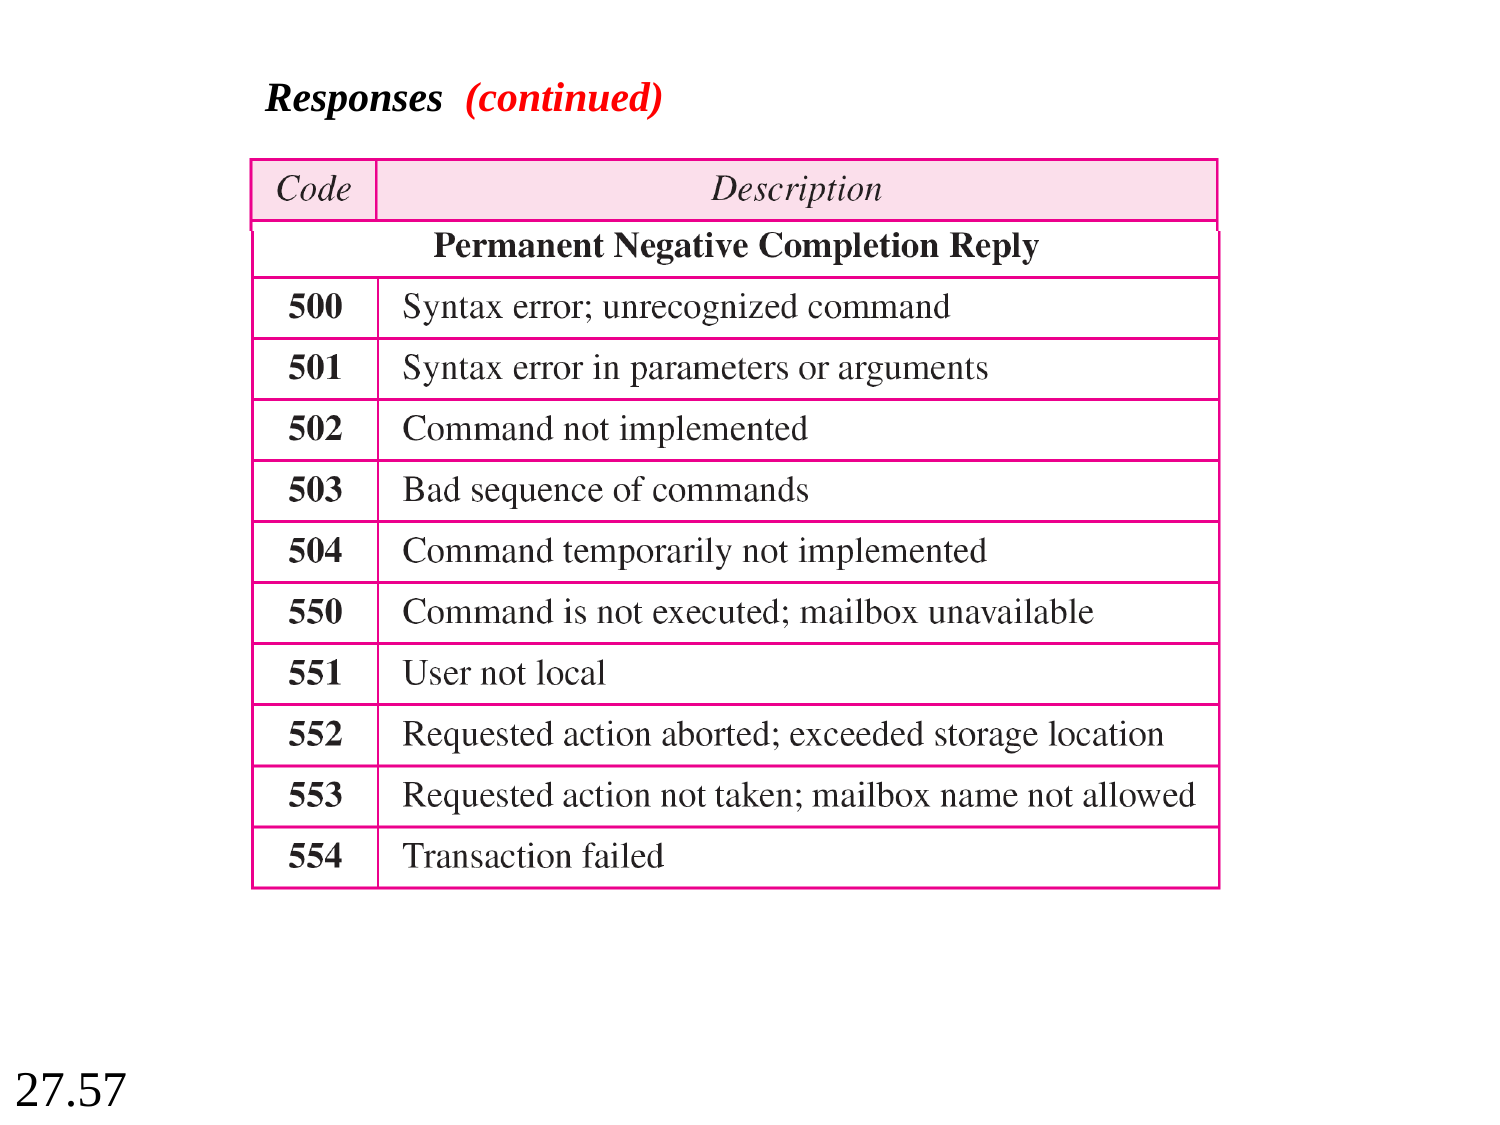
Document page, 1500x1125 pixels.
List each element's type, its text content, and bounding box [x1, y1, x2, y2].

text_box Responses (continued) [250, 62, 680, 128]
picture [237, 149, 1230, 898]
